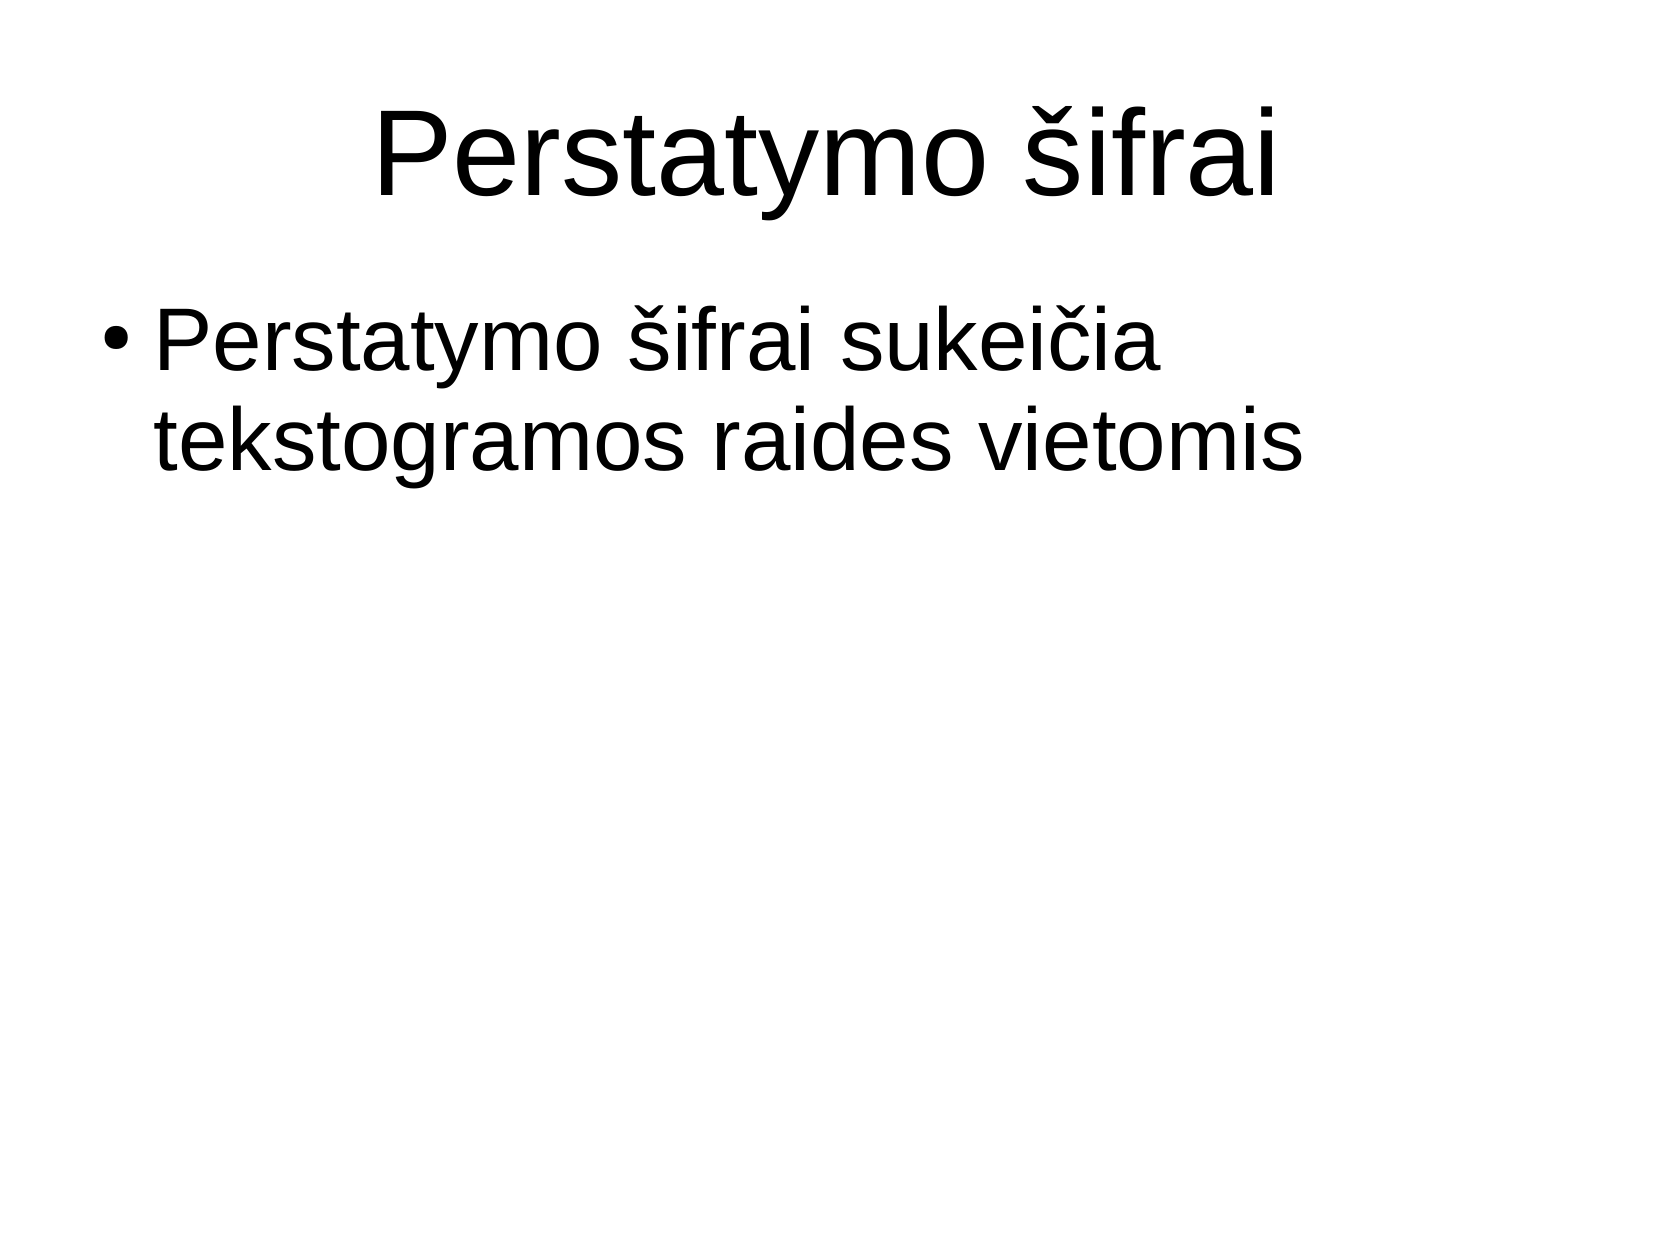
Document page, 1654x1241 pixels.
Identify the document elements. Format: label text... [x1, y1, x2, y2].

title Perstatymo šifrai [82, 49, 1571, 257]
list Perstatymo šifrai sukeičia tekstogramos raides vietomis [82, 290, 1571, 1010]
